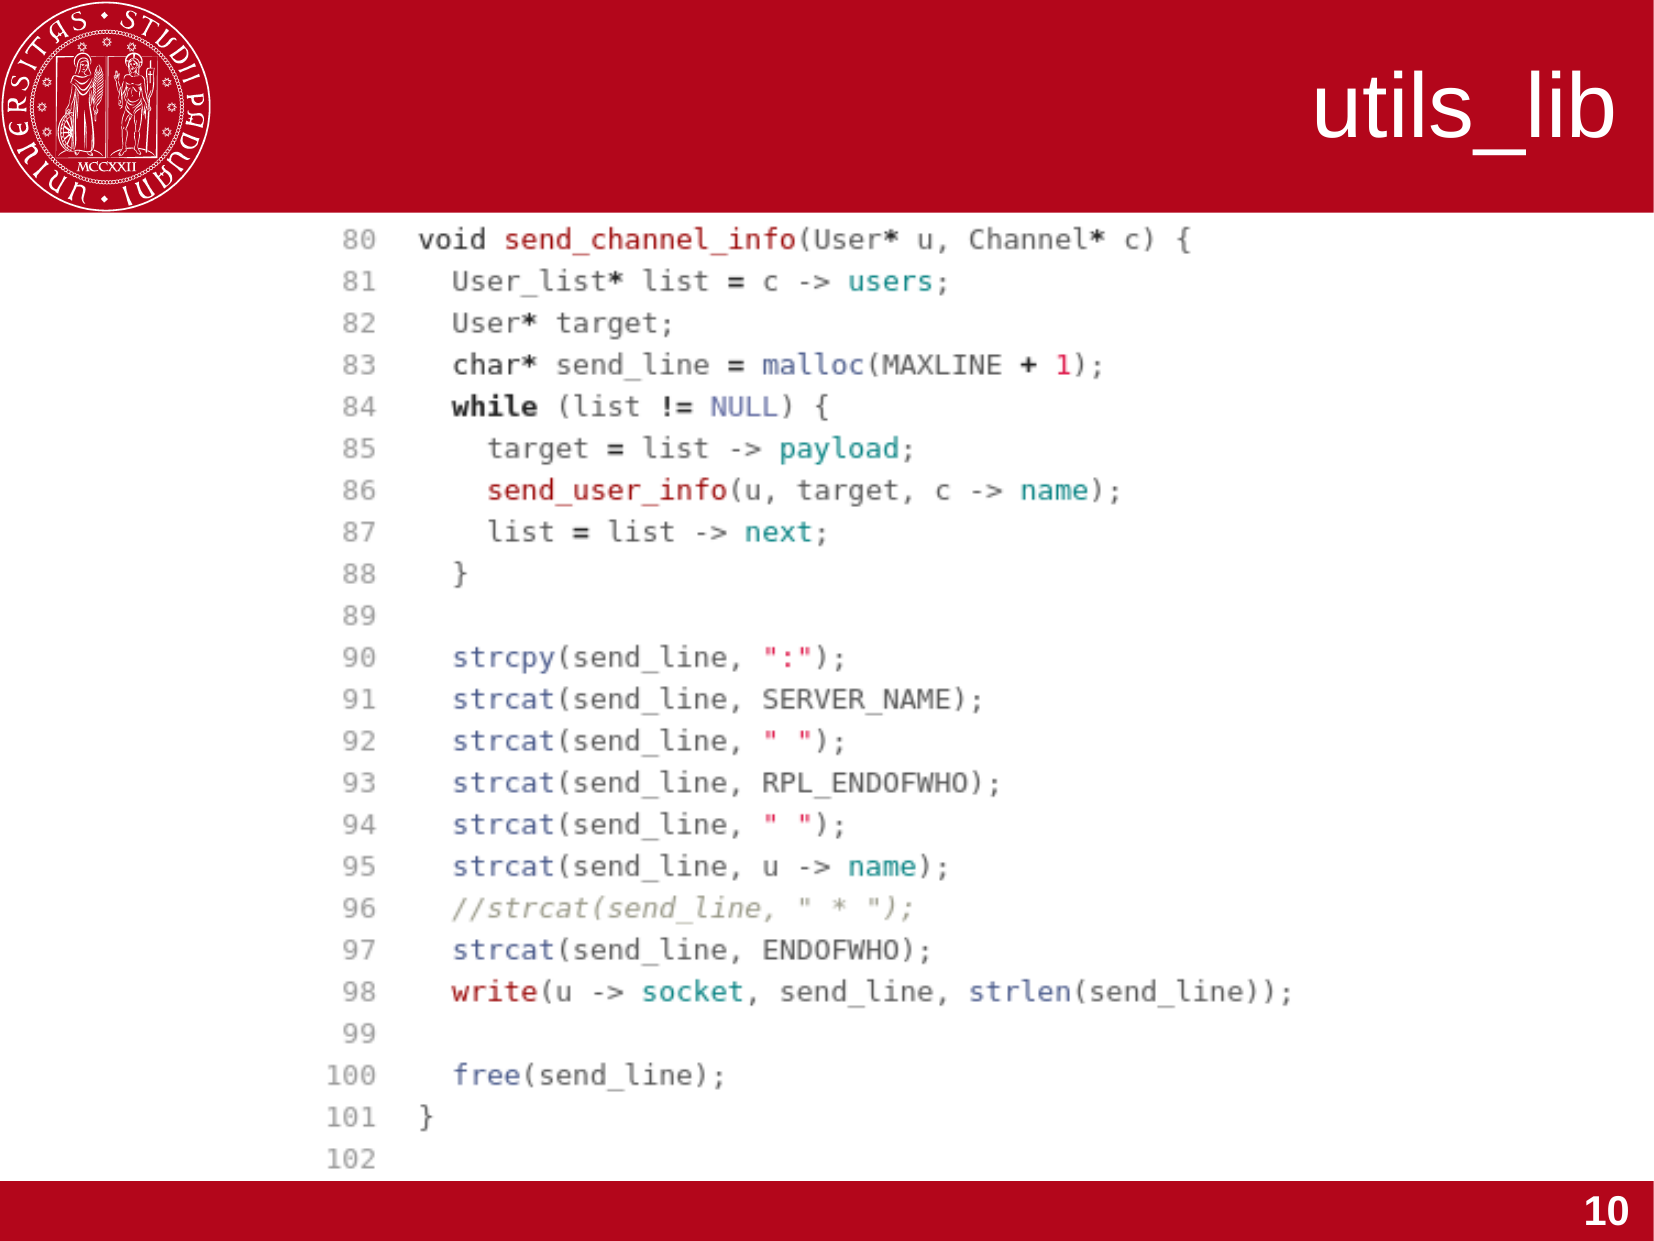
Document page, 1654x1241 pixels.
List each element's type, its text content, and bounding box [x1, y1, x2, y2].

picture [320, 221, 1323, 1180]
picture [0, 0, 212, 213]
title utils_lib [259, 0, 1619, 213]
